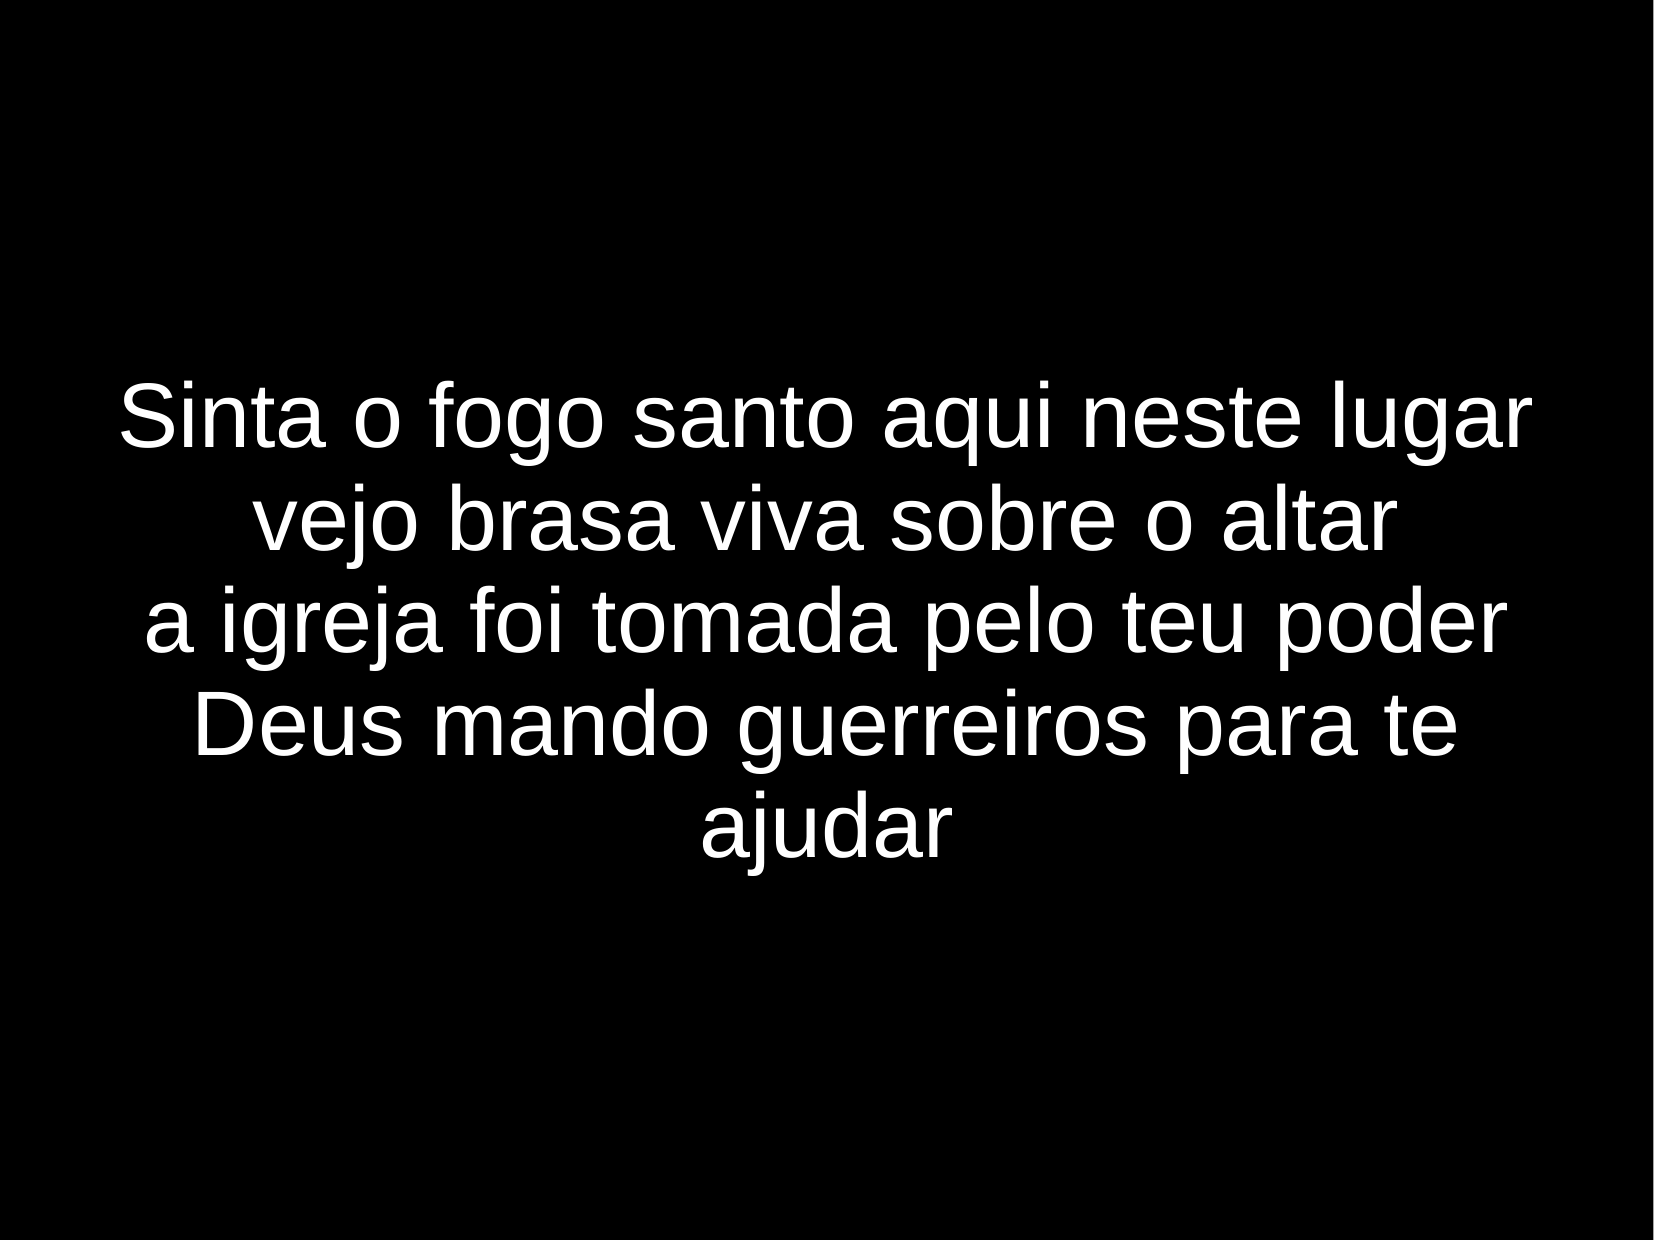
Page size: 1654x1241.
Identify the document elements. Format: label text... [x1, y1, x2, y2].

subtitle Sinta o fogo santo aqui neste lugar vejo brasa viva sobre o altar a igreja foi tomada pelo teu poder Deus mando guerreiros para te ajudar [82, 49, 1571, 1193]
